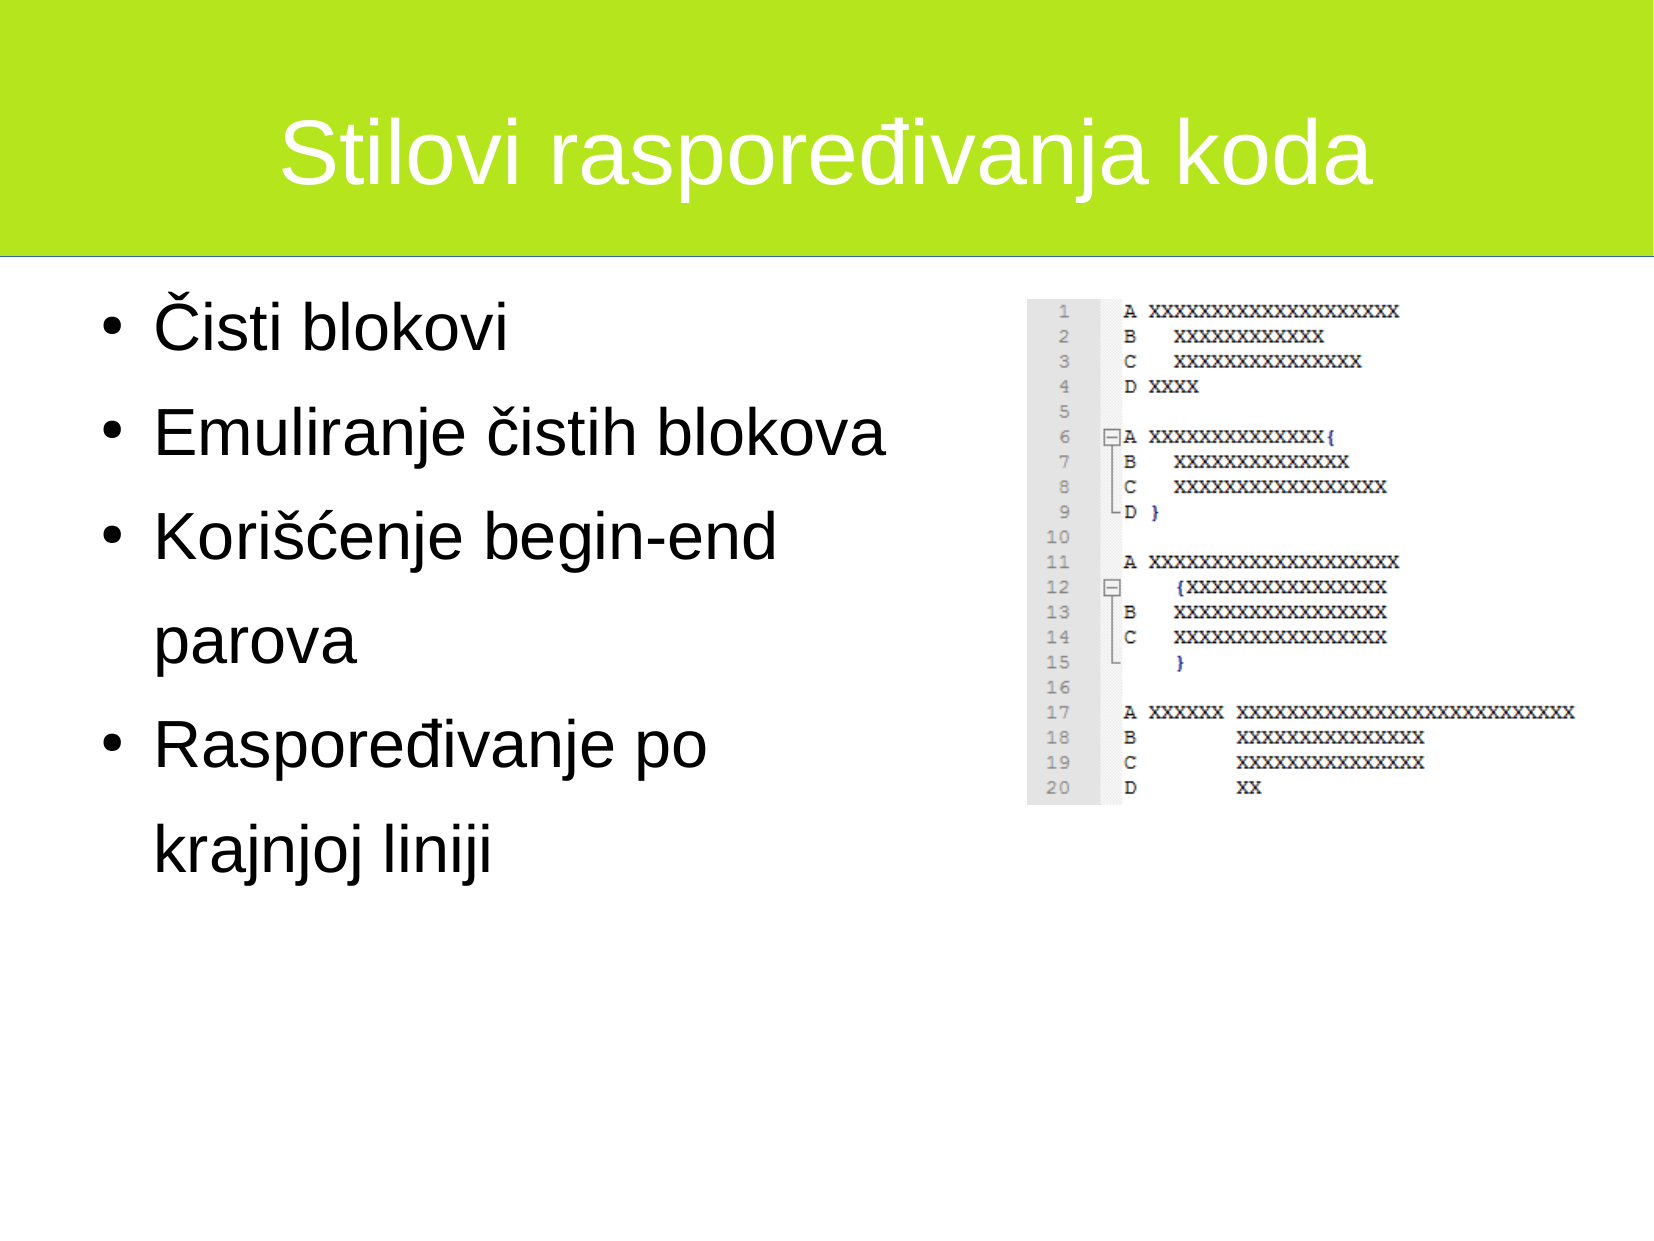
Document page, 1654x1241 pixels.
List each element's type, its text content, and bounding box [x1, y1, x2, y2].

list Čisti blokovi Emuliranje čistih blokova Korišćenje begin-end parova Raspoređivanje po krajnjoj liniji [82, 290, 1571, 1010]
picture [1027, 299, 1591, 805]
title Stilovi raspoređivanja koda [82, 49, 1571, 257]
text_box [0, 0, 1654, 257]
